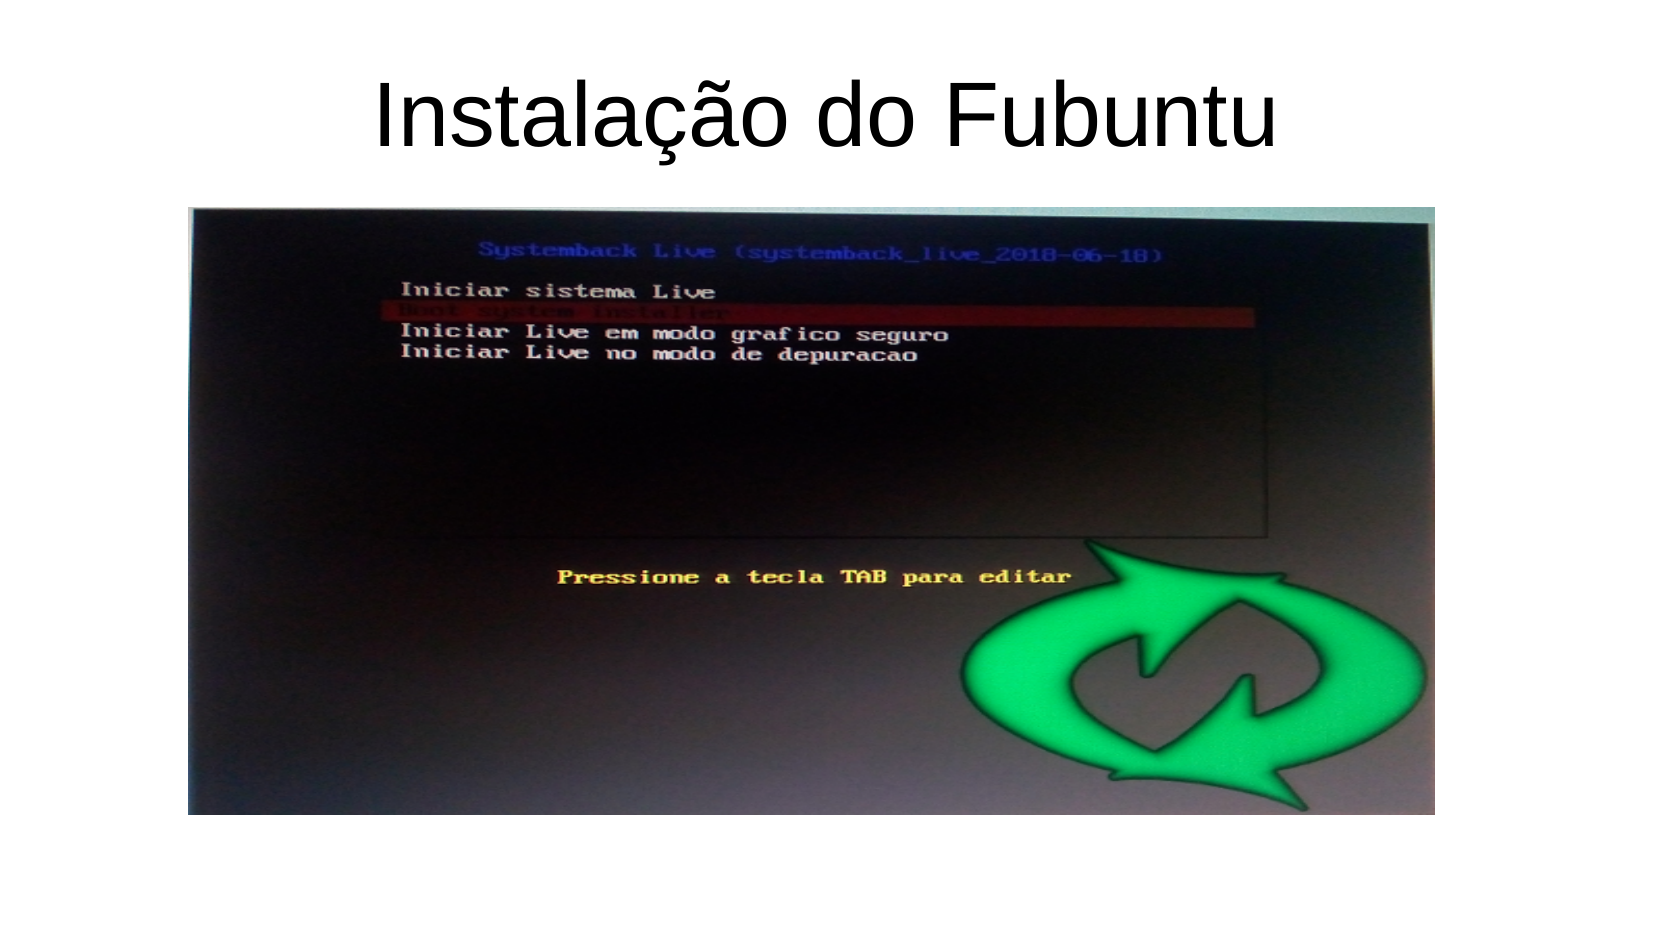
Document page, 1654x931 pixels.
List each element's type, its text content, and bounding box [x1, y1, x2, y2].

title Instalação do Fubuntu [82, 37, 1571, 193]
picture [188, 207, 1435, 815]
